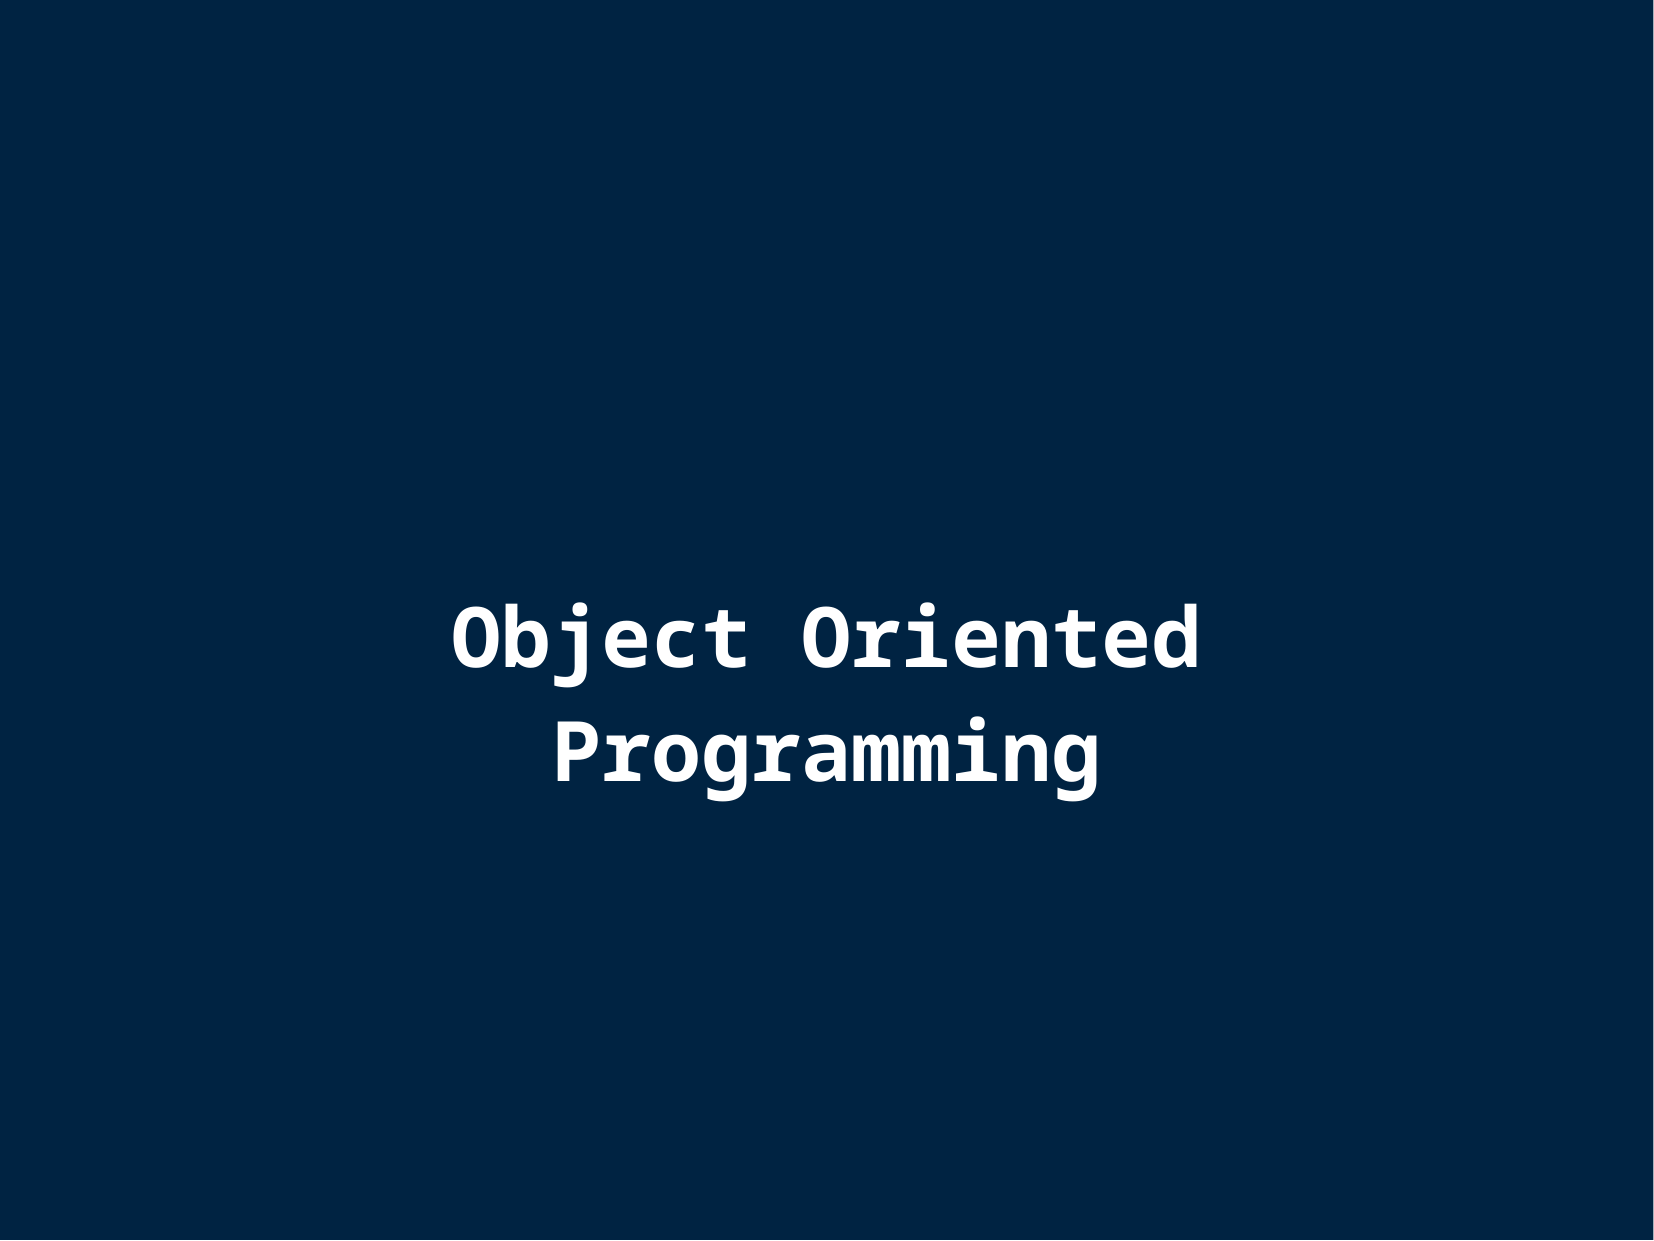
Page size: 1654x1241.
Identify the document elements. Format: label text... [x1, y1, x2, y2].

text_box Object Oriented Programming [228, 571, 1426, 670]
